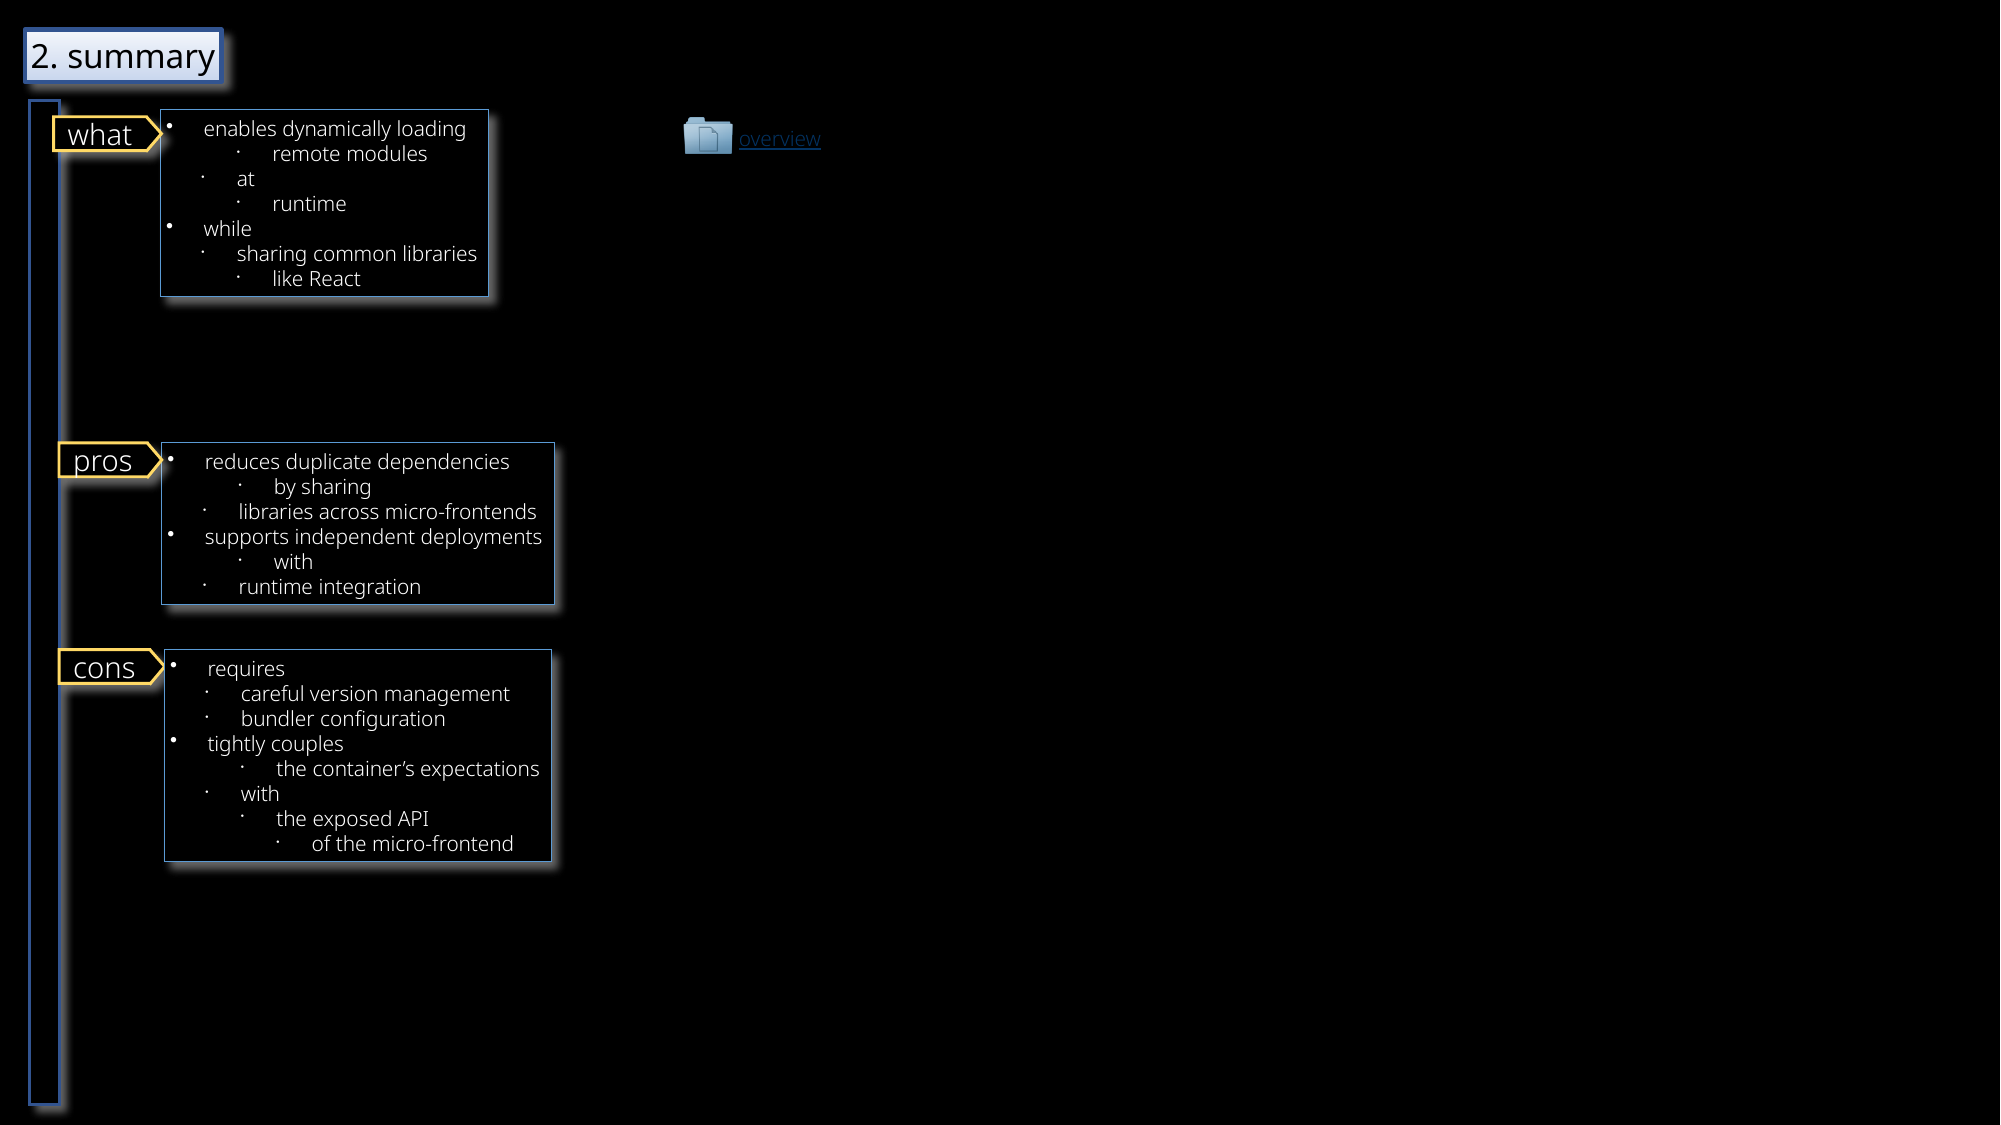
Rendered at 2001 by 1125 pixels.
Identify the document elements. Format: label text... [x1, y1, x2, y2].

text_box requires careful version management bundler configuration tightly couples the container’s expectations with the exposed API of the micro‑frontend [164, 649, 552, 862]
text_box overview [738, 149, 821, 155]
text_box enables dynamically loading remote modules at runtime while sharing common libraries like React [160, 109, 489, 297]
text_box overview [738, 125, 821, 148]
picture [683, 110, 733, 160]
text_box [29, 100, 60, 1105]
text_box what [53, 116, 162, 151]
text_box reduces duplicate dependencies by sharing libraries across micro‑frontends supports independent deployments with runtime integration [161, 442, 555, 605]
text_box cons [59, 649, 164, 684]
title 2. summary [29, 29, 217, 82]
text_box pros [58, 442, 162, 477]
